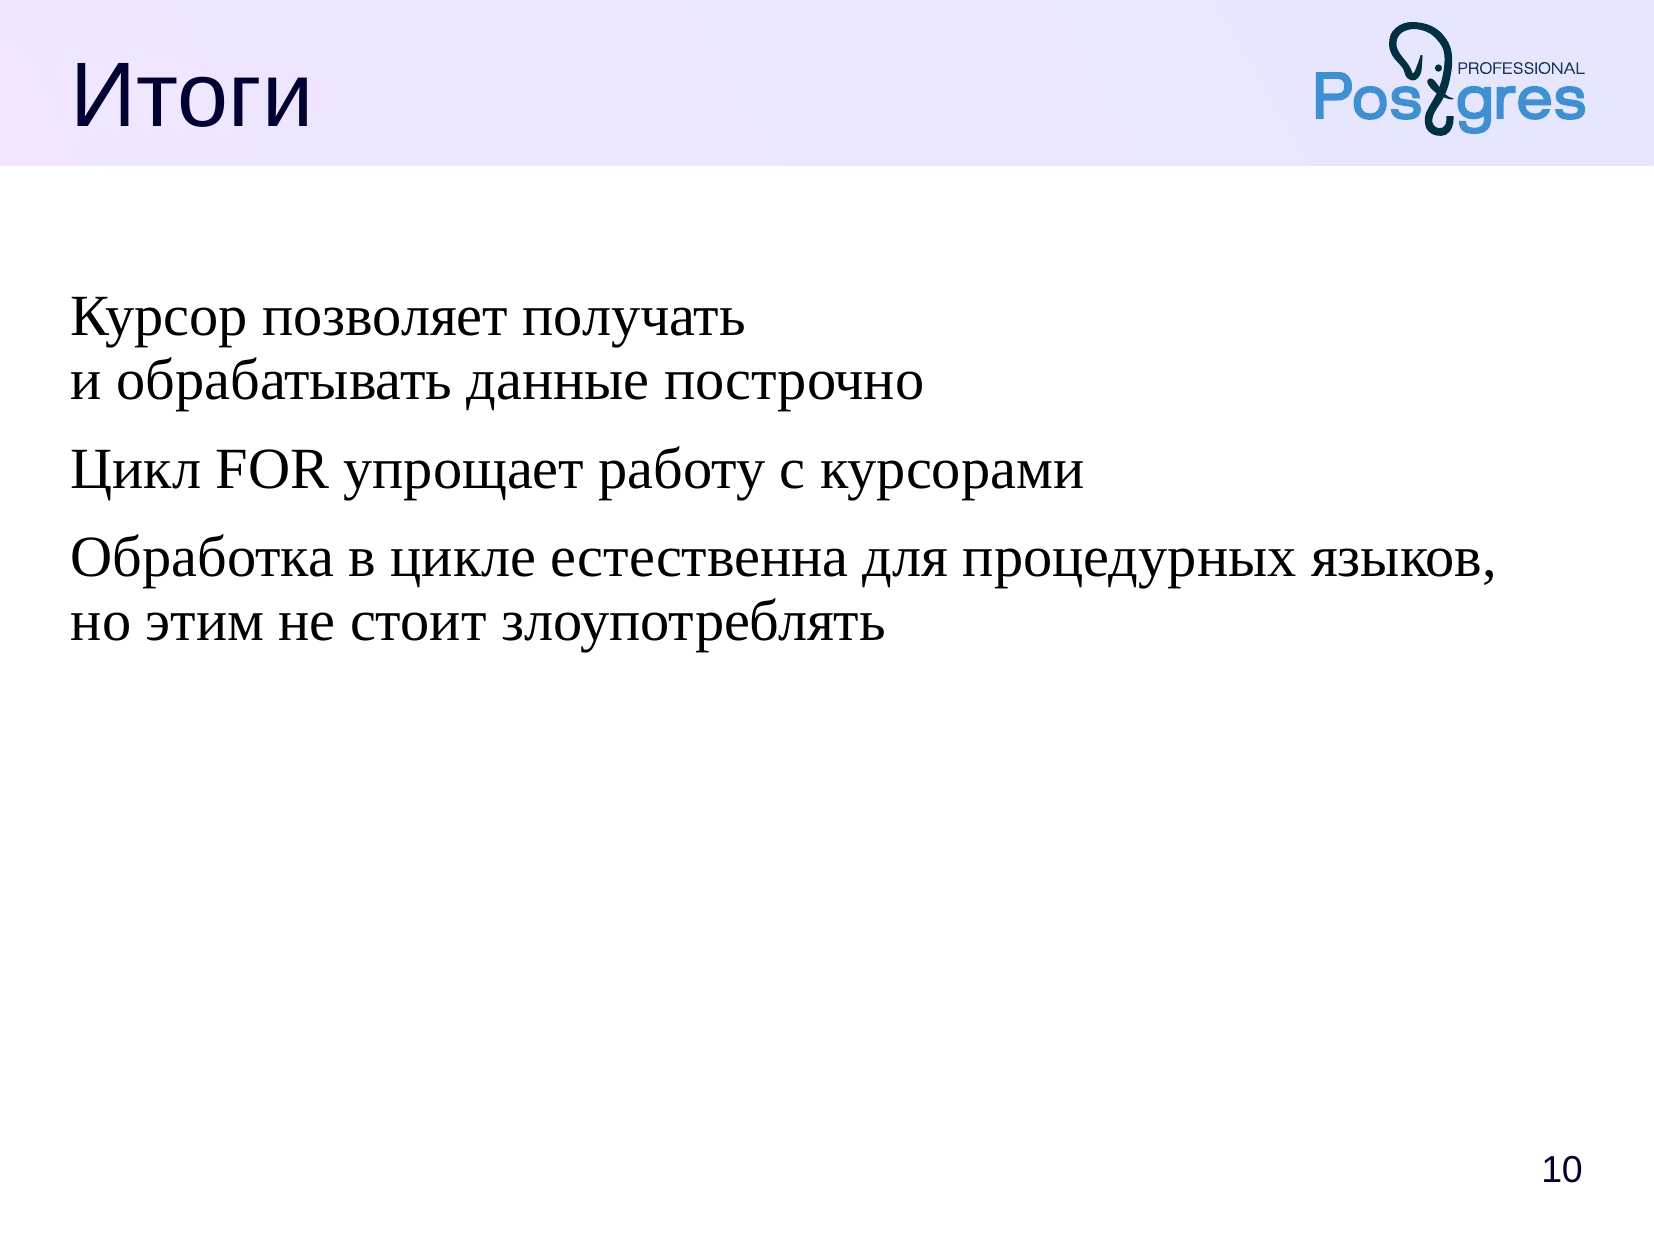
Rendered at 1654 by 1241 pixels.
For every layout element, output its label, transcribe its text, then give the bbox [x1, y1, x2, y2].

list Курсор позволяет получать и обрабатывать данные построчно Цикл FOR упрощает работу с курсорами Обработка в цикле естественна для процедурных языков, но этим не стоит злоупотреблять [70, 283, 1583, 1134]
title Итоги [70, 43, 1241, 147]
